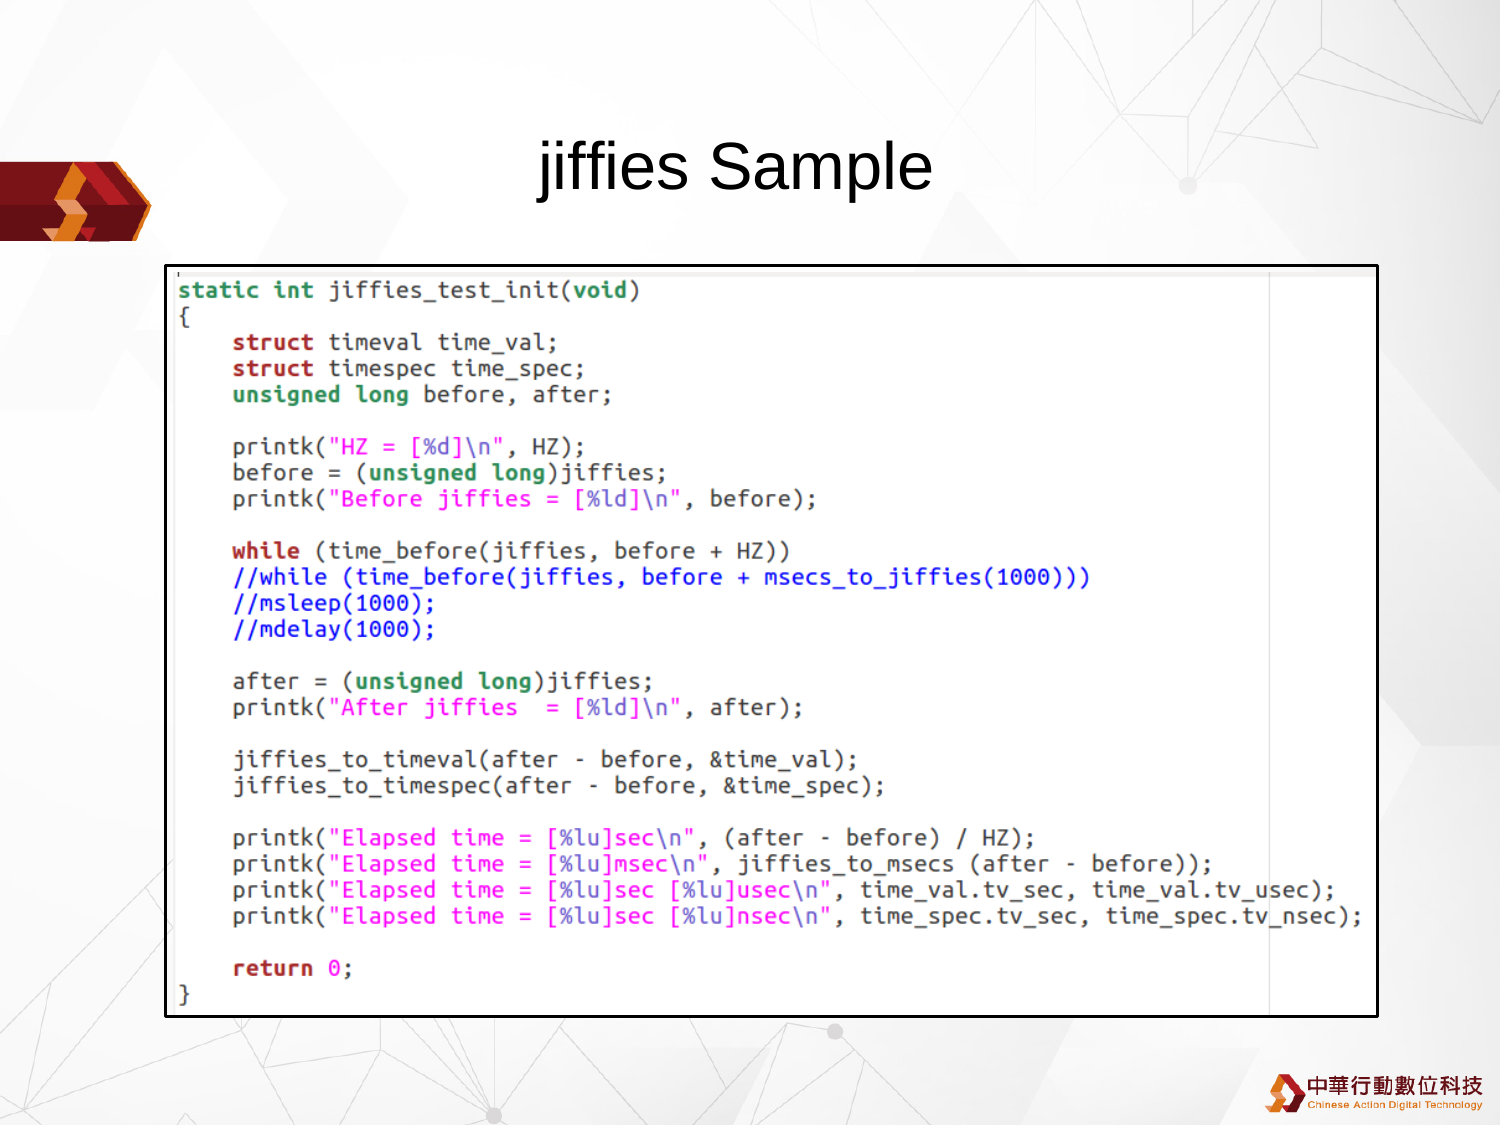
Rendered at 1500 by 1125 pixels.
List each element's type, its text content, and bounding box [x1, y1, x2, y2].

picture [0, 0, 1500, 1125]
title jiffies Sample [106, 102, 1366, 231]
